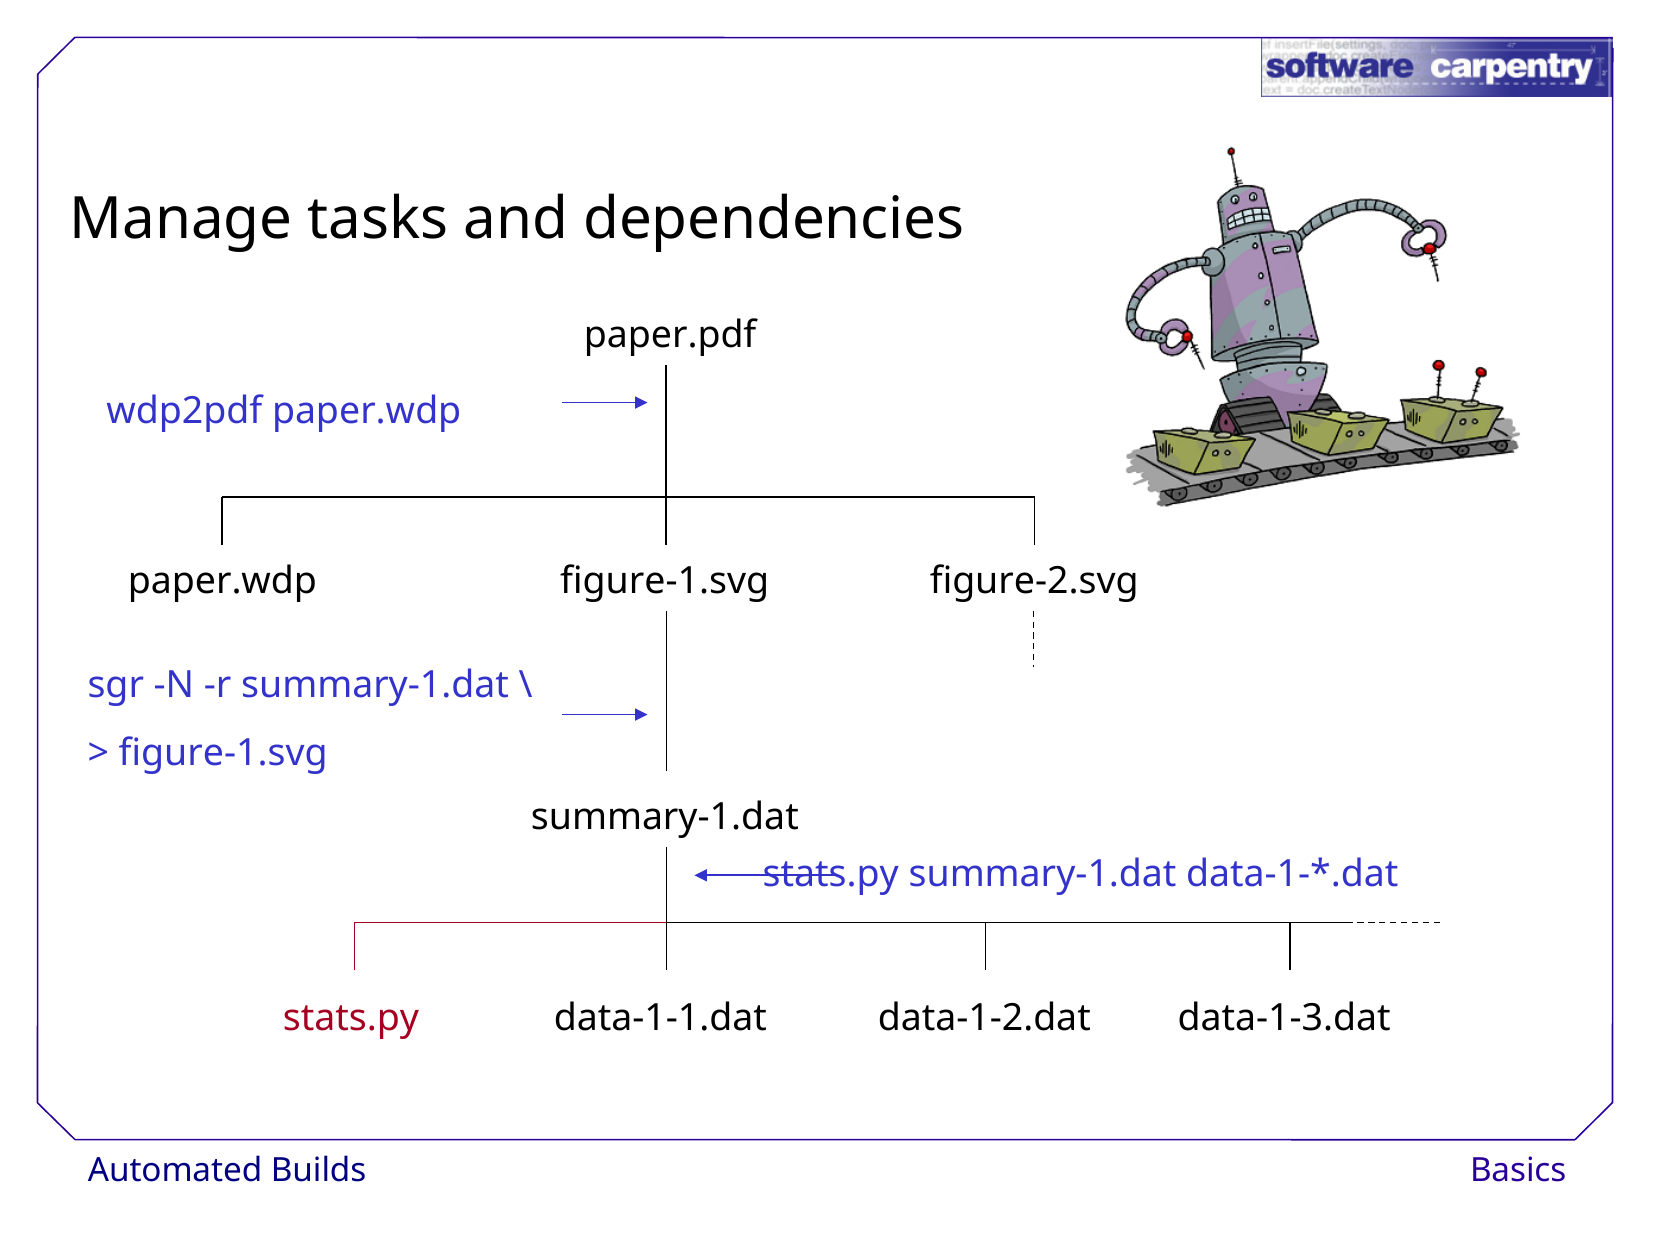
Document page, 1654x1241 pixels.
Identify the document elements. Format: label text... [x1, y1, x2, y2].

text_box wdp2pdf paper.wdp [91, 355, 637, 439]
text_box figure-2.svg [839, 525, 1229, 609]
text_box paper.pdf [589, 329, 601, 345]
text_box paper.wdp [38, 525, 408, 609]
text_box sgr -N -r summary-1.dat \ > figure-1.svg [72, 630, 698, 781]
text_box stats.py [193, 962, 510, 1046]
text_box figure-1.svg [470, 525, 839, 609]
text_box Manage tasks and dependencies [54, 138, 1110, 259]
picture [1261, 39, 1613, 97]
text_box paper.pdf [494, 279, 847, 363]
text_box data-1-2.dat [788, 962, 1181, 1046]
text_box stats.py summary-1.dat data-1-*.dat [747, 818, 1564, 902]
picture [1110, 128, 1526, 522]
text_box summary-1.dat [441, 761, 889, 845]
text_box data-1-3.dat [1181, 962, 1481, 1046]
text_box paper.pdf [633, 329, 645, 345]
text_box data-1-1.dat [510, 962, 788, 1046]
